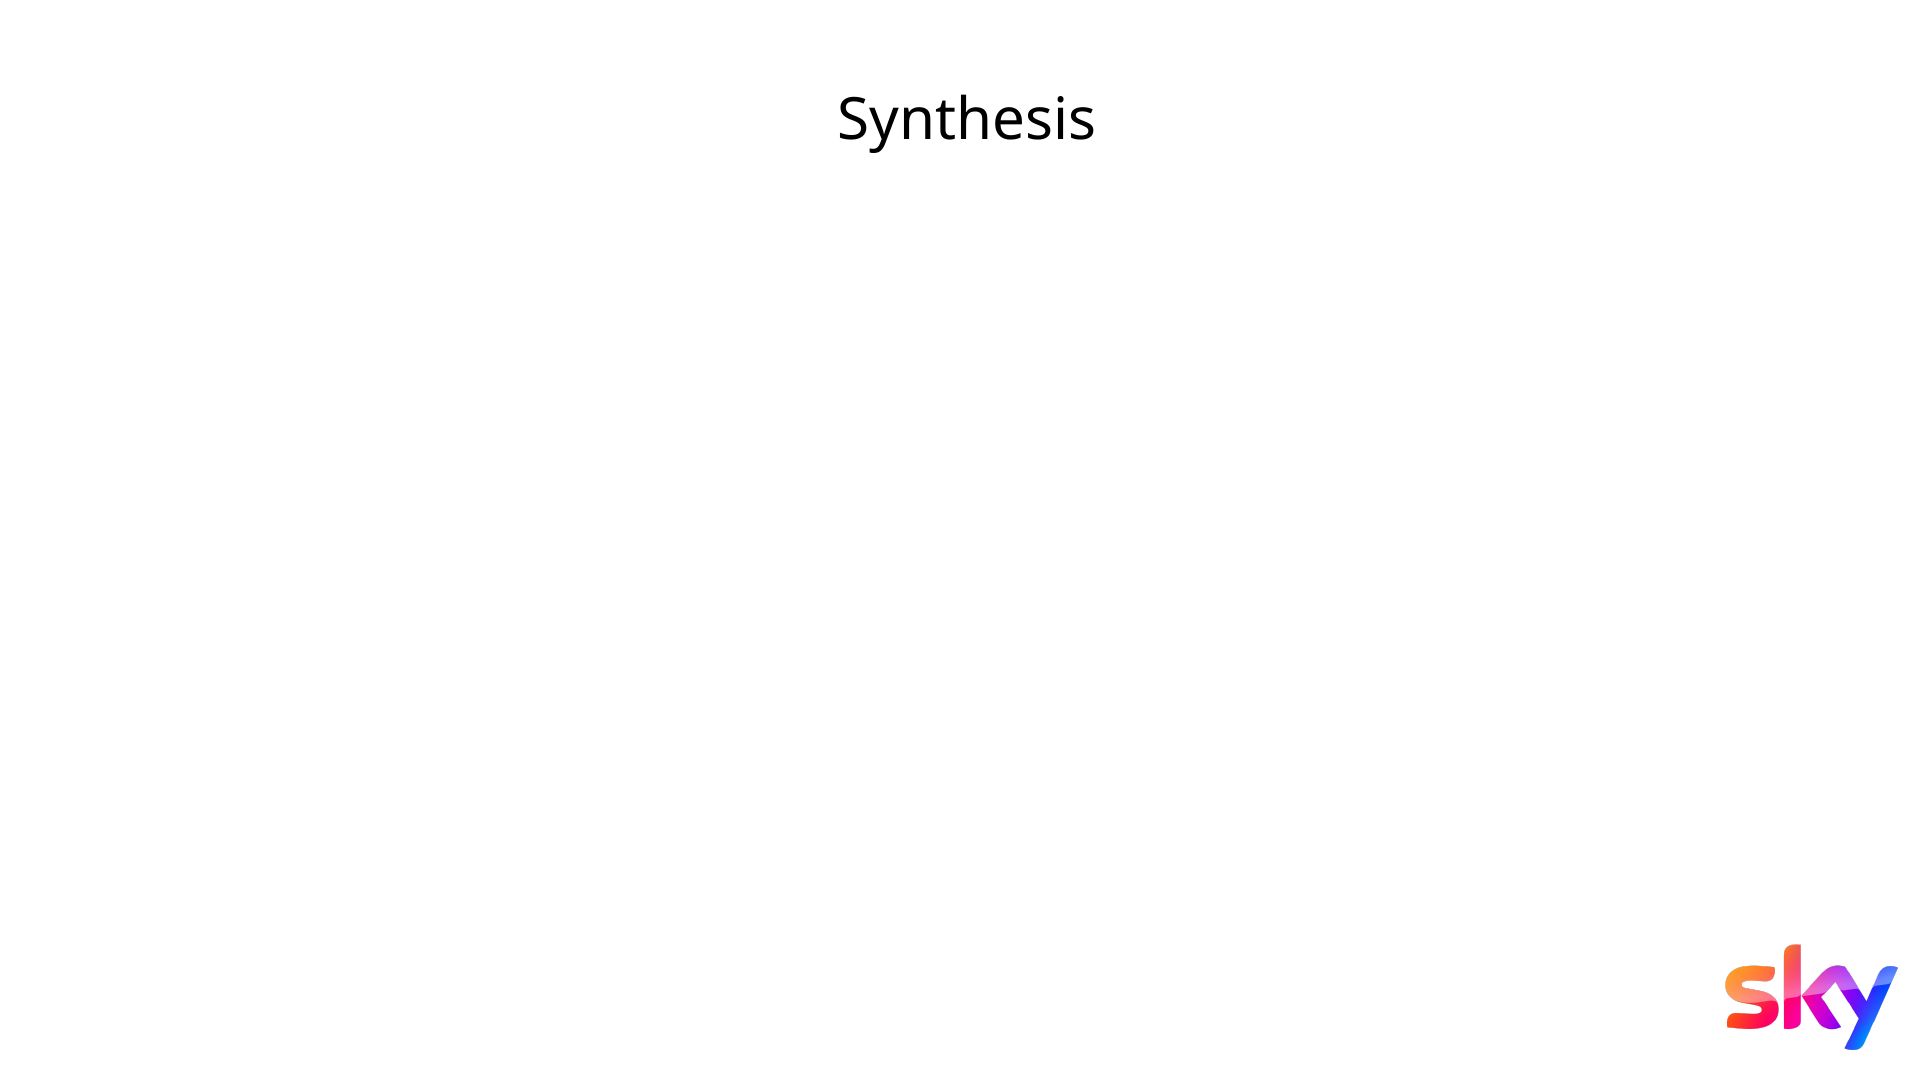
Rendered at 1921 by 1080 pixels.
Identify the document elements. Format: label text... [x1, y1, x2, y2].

picture [1725, 944, 1898, 1051]
title Synthesis [112, 39, 1837, 151]
